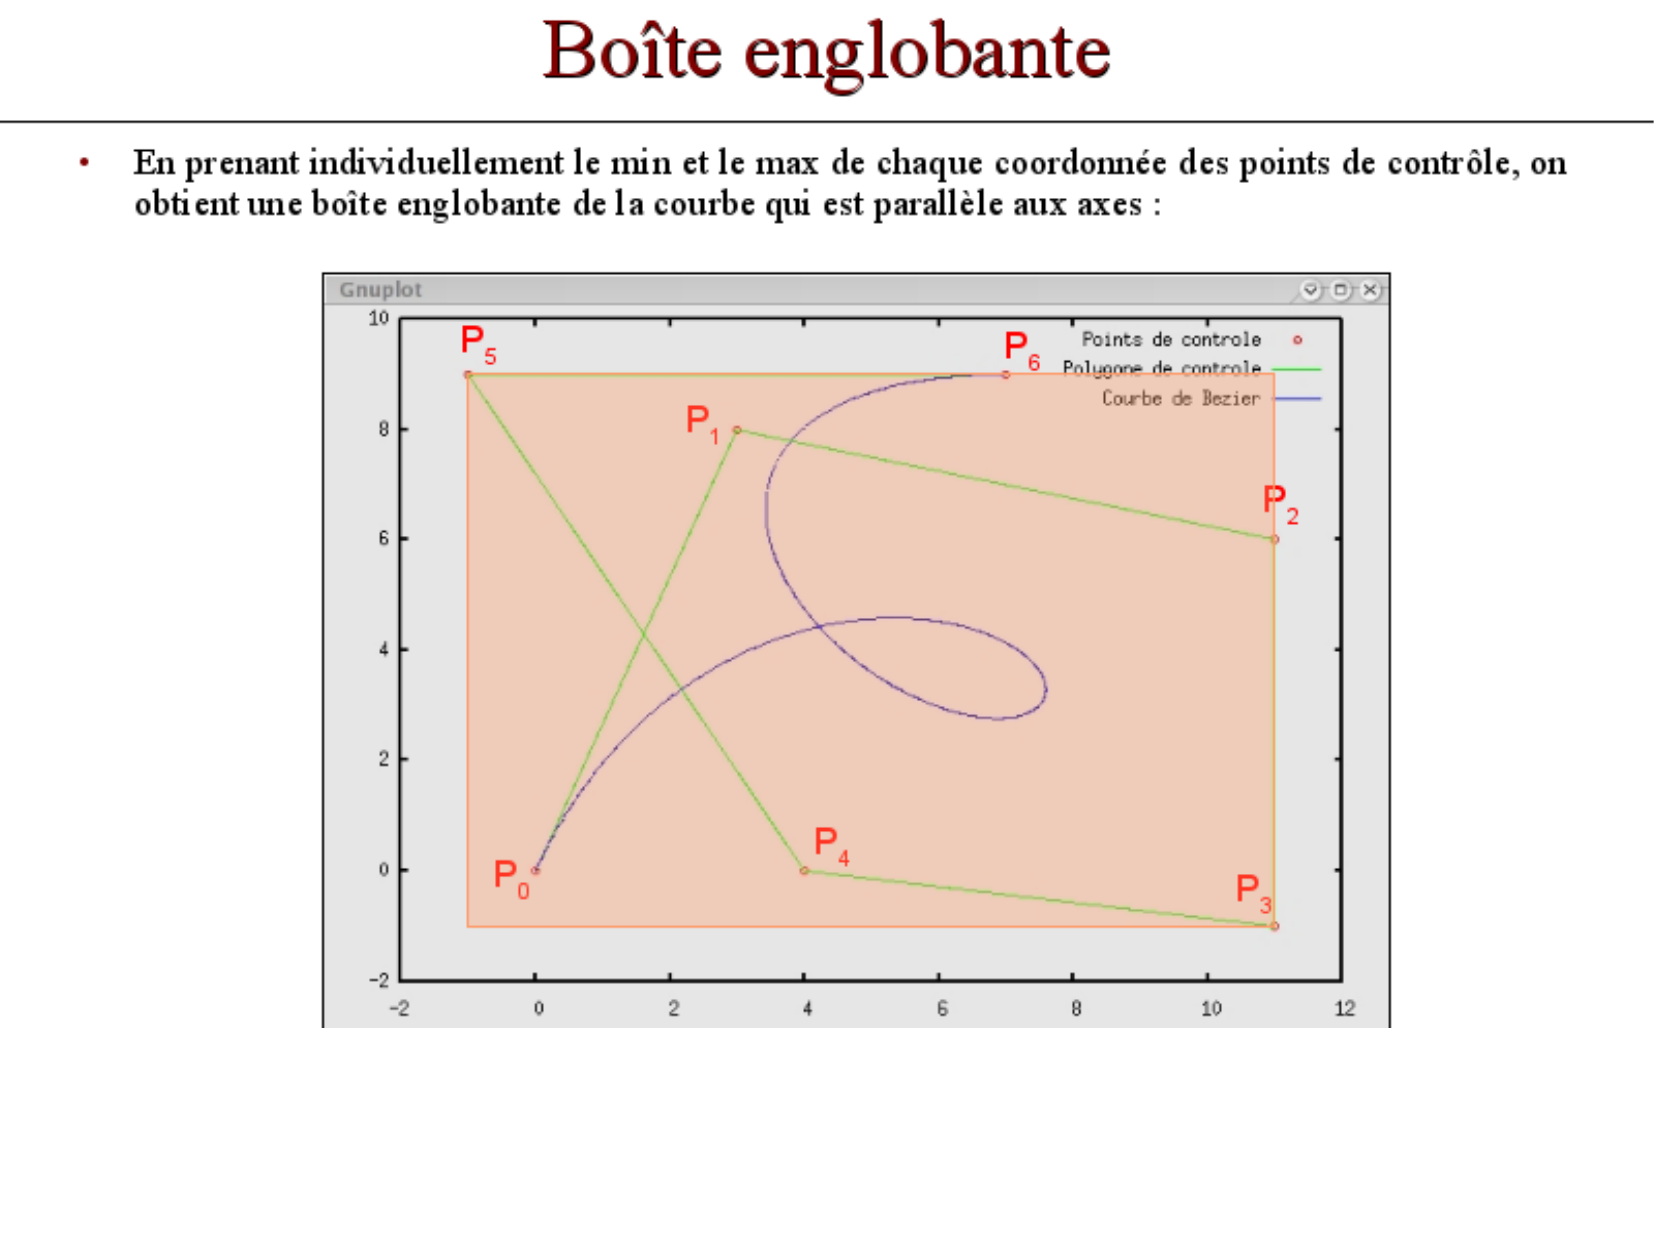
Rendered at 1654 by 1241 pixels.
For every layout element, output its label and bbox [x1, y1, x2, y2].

picture [0, 0, 1654, 1028]
